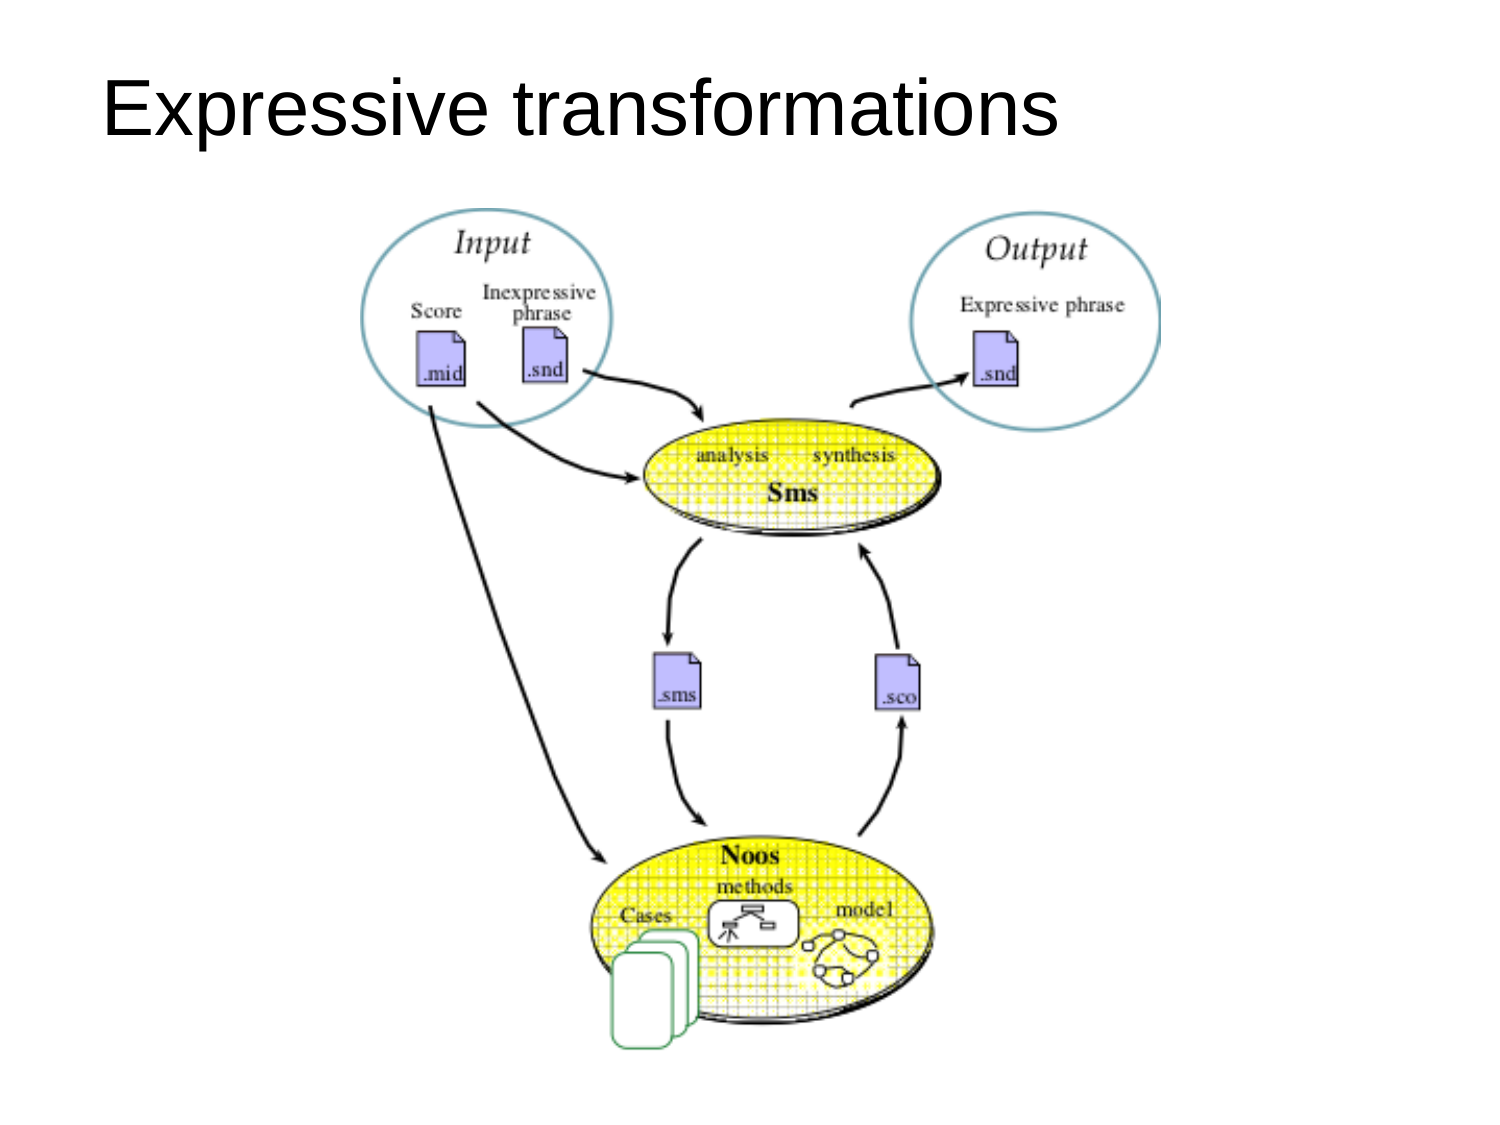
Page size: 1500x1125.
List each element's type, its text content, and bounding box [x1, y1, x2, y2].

title Expressive transformations [73, 9, 1438, 198]
picture [360, 208, 1161, 1071]
